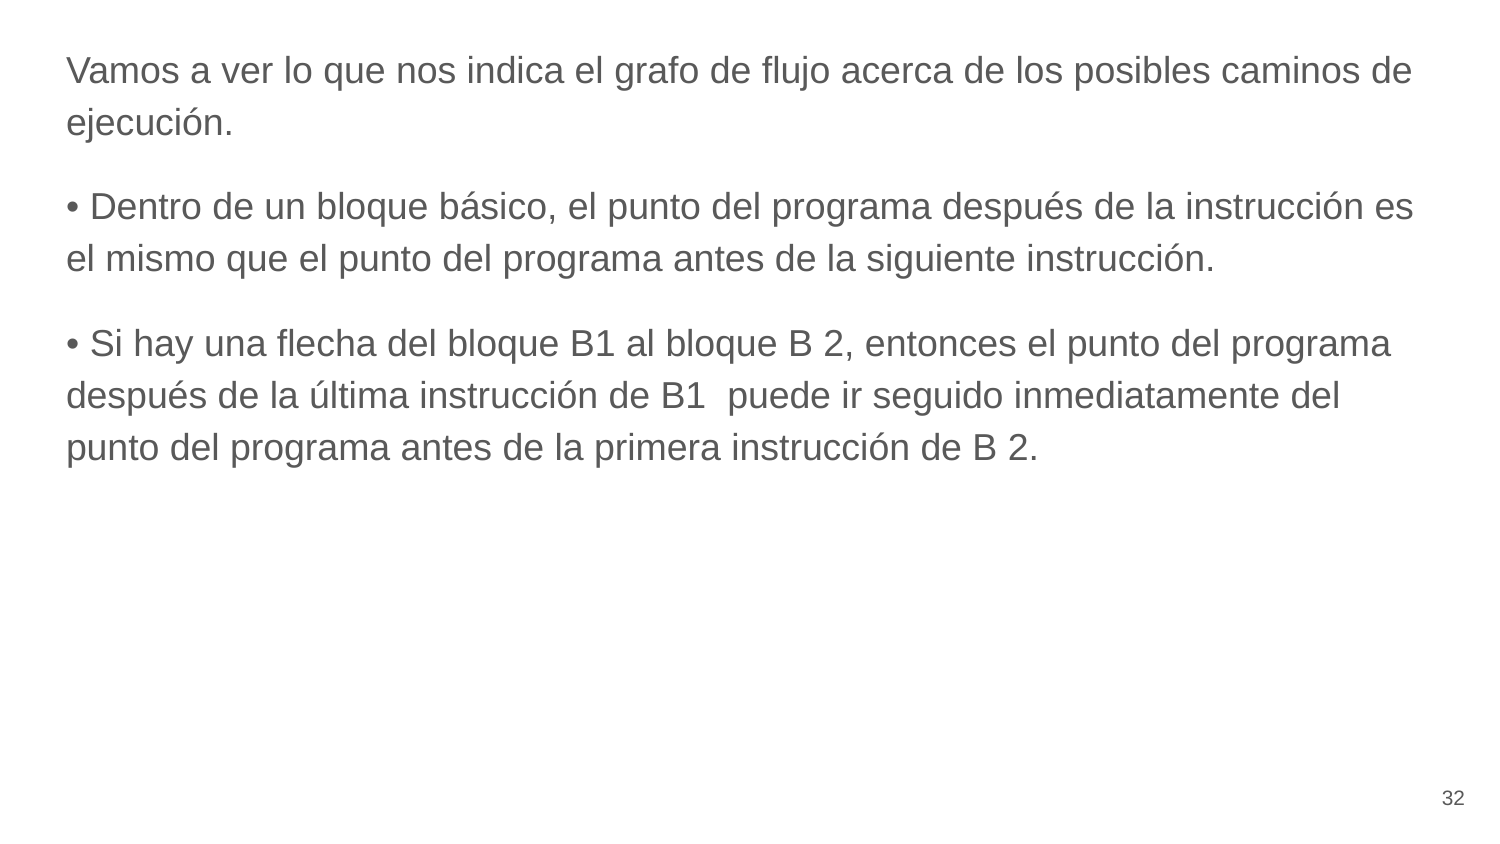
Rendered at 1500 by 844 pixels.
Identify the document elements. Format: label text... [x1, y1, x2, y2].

list Vamos a ver lo que nos indica el grafo de flujo acerca de los posibles caminos de ejecución. • Dentro de un bloque básico, el punto del programa después de la instrucción es el mismo que el punto del programa antes de la siguiente instrucción. • Si hay una flecha del bloque B1 al bloque B 2, entonces el punto del programa después de la última instrucción de B1 puede ir seguido inmediatamente del punto del programa antes de la primera instrucción de B 2. [51, 24, 1449, 585]
slide_number <number> [1389, 764, 1480, 830]
